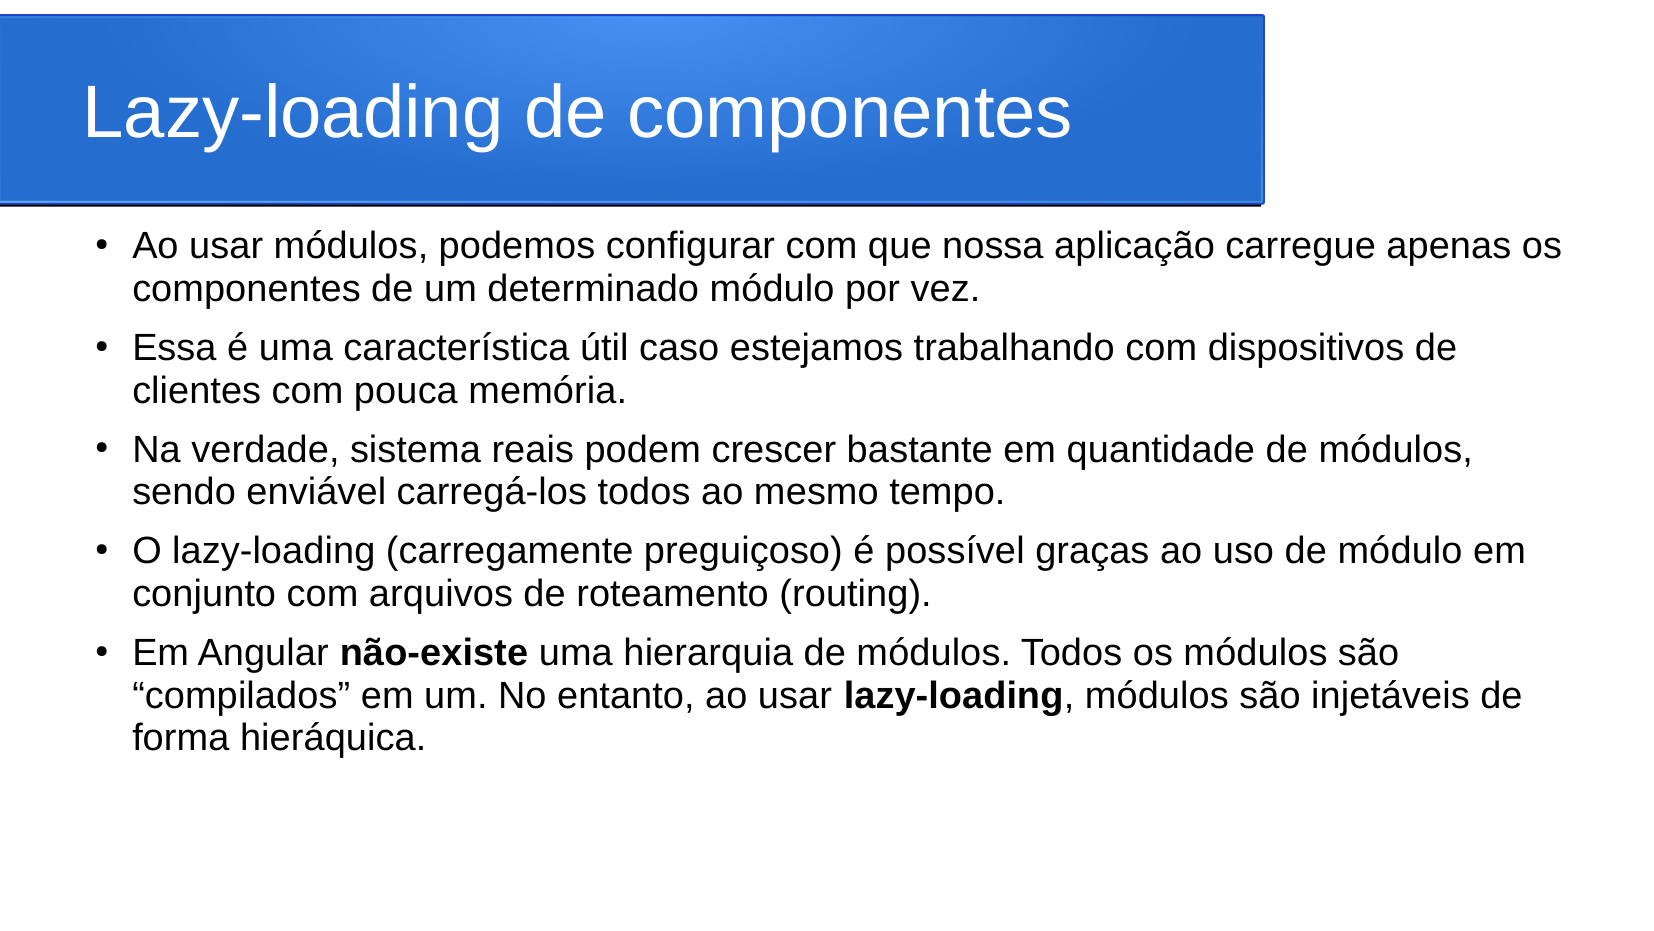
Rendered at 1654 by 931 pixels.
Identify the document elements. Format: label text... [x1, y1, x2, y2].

list Ao usar módulos, podemos configurar com que nossa aplicação carregue apenas os componentes de um determinado módulo por vez. Essa é uma característica útil caso estejamos trabalhando com dispositivos de clientes com pouca memória. Na verdade, sistema reais podem crescer bastante em quantidade de módulos, sendo enviável carregá-los todos ao mesmo tempo. O lazy-loading (carregamente preguiçoso) é possível graças ao uso de módulo em conjunto com arquivos de roteamento (routing). Em Angular não-existe uma hierarquia de módulos. Todos os módulos são “compilados” em um. No entanto, ao usar lazy-loading, módulos são injetáveis de forma hieráquica. [82, 224, 1571, 764]
title Lazy-loading de componentes [82, 35, 1235, 189]
